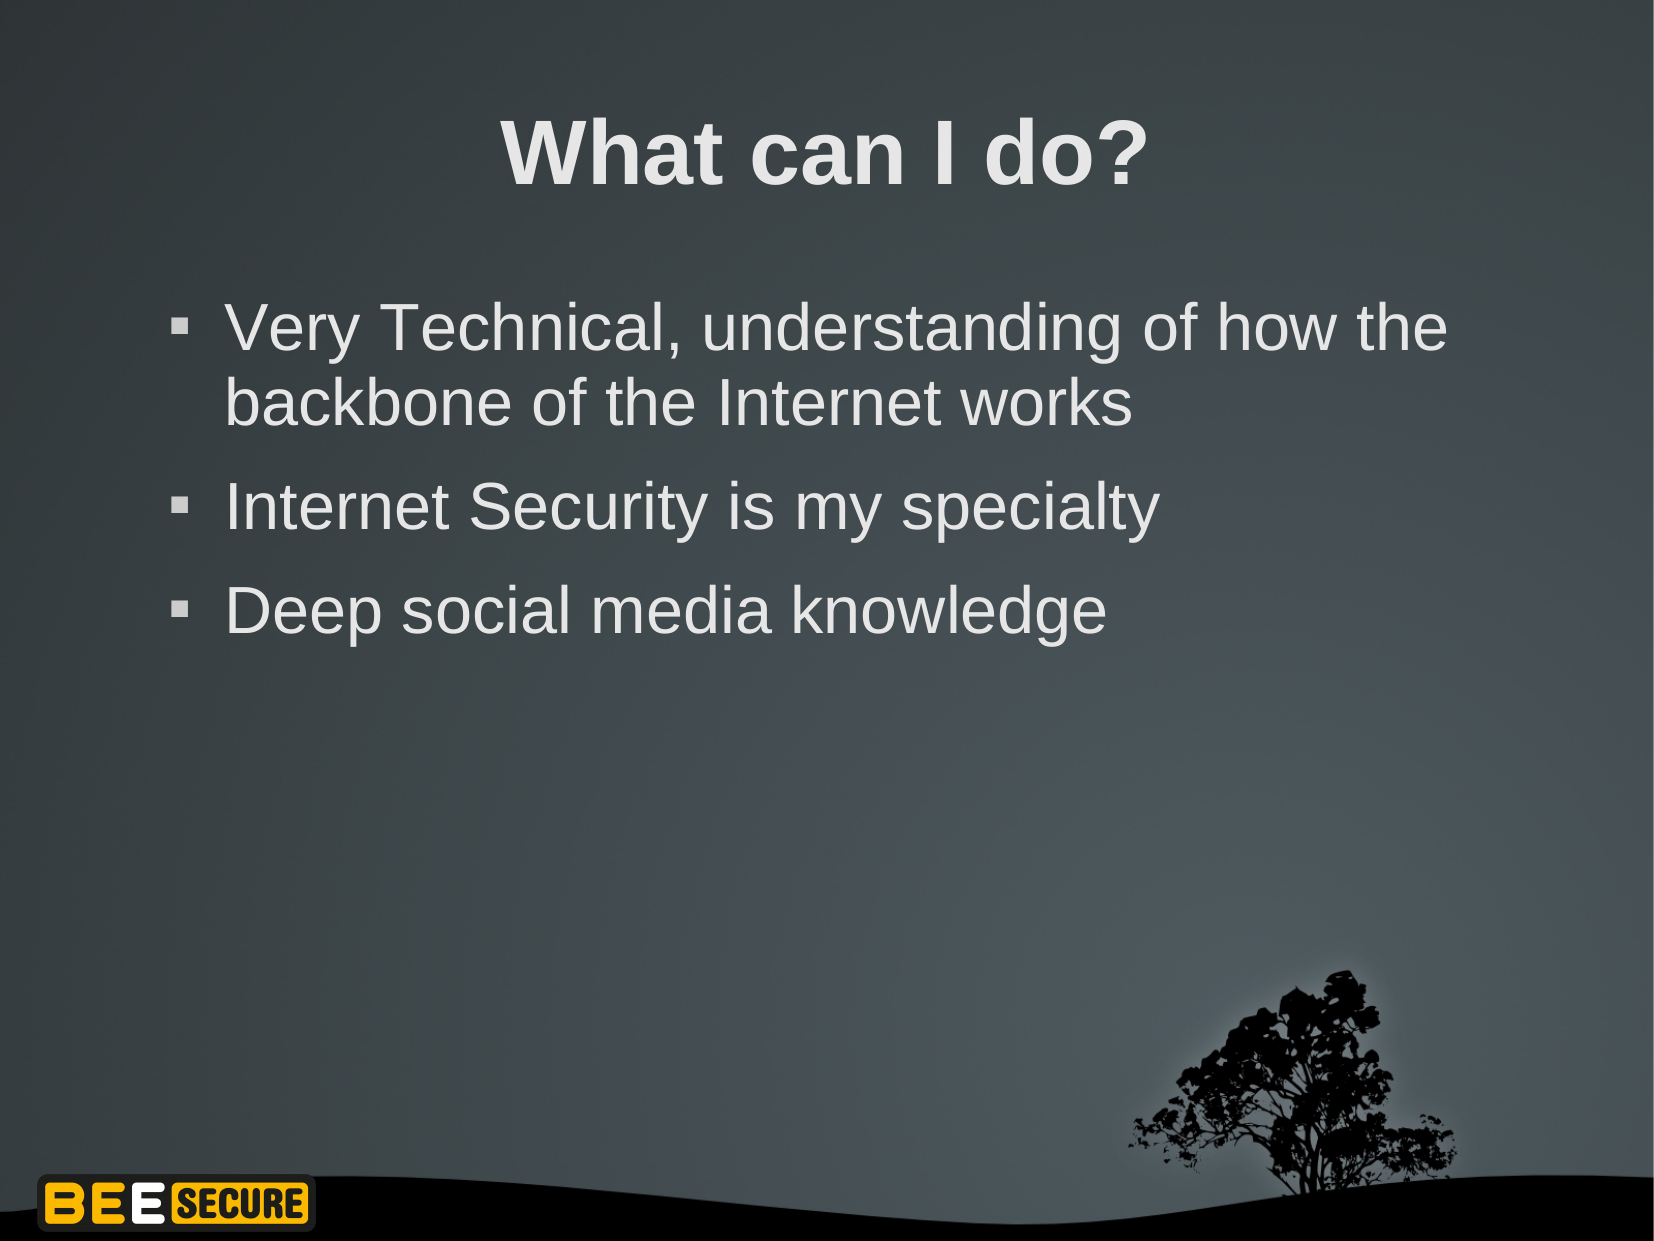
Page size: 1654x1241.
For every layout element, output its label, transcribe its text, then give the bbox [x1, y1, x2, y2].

title What can I do? [82, 49, 1571, 257]
picture [0, 0, 1654, 1241]
list Very Technical, understanding of how the backbone of the Internet works Internet Security is my specialty Deep social media knowledge [82, 290, 1571, 1109]
